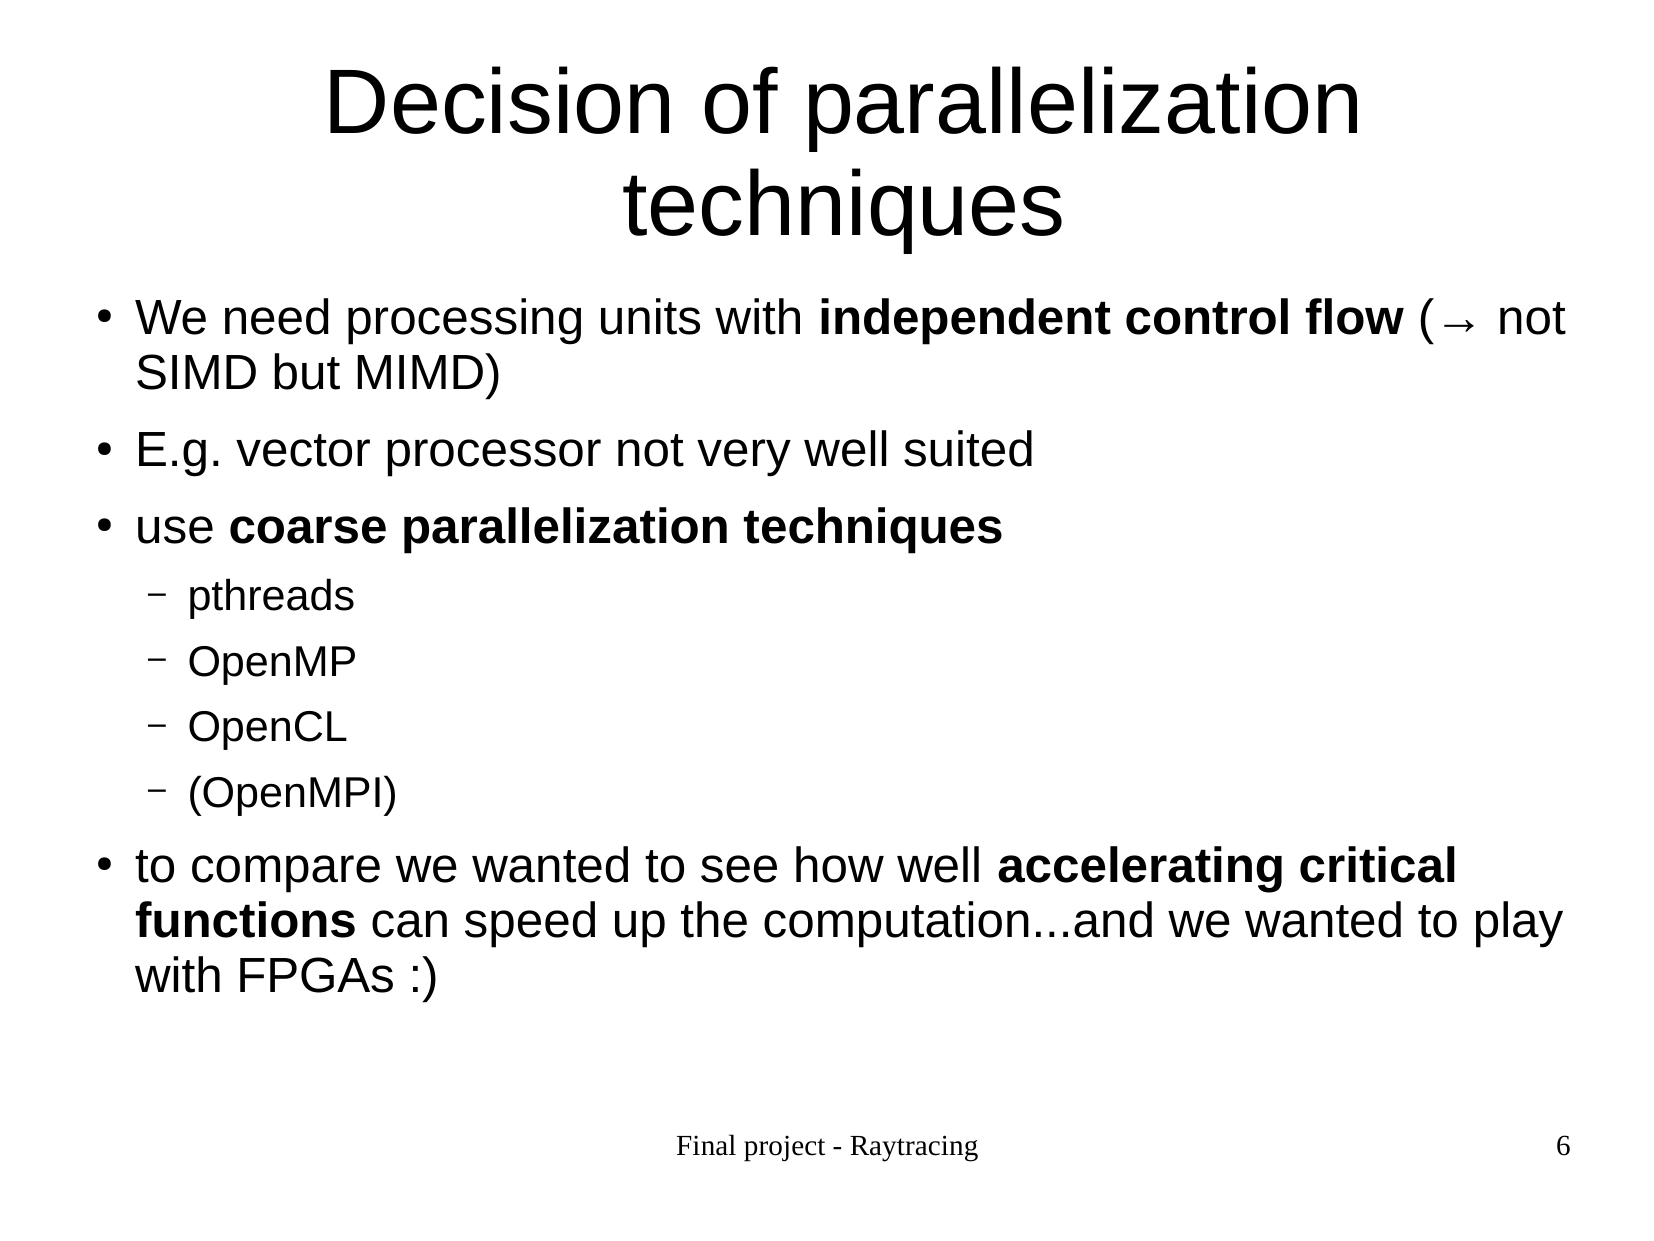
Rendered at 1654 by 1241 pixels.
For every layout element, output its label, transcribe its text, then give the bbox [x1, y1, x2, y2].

title Decision of parallelization techniques [82, 49, 1571, 257]
list We need processing units with independent control flow (→ not SIMD but MIMD) E.g. vector processor not very well suited use coarse parallelization techniques pthreads OpenMP OpenCL (OpenMPI) to compare we wanted to see how well accelerating critical functions can speed up the computation...and we wanted to play with FPGAs :) [82, 290, 1571, 1010]
